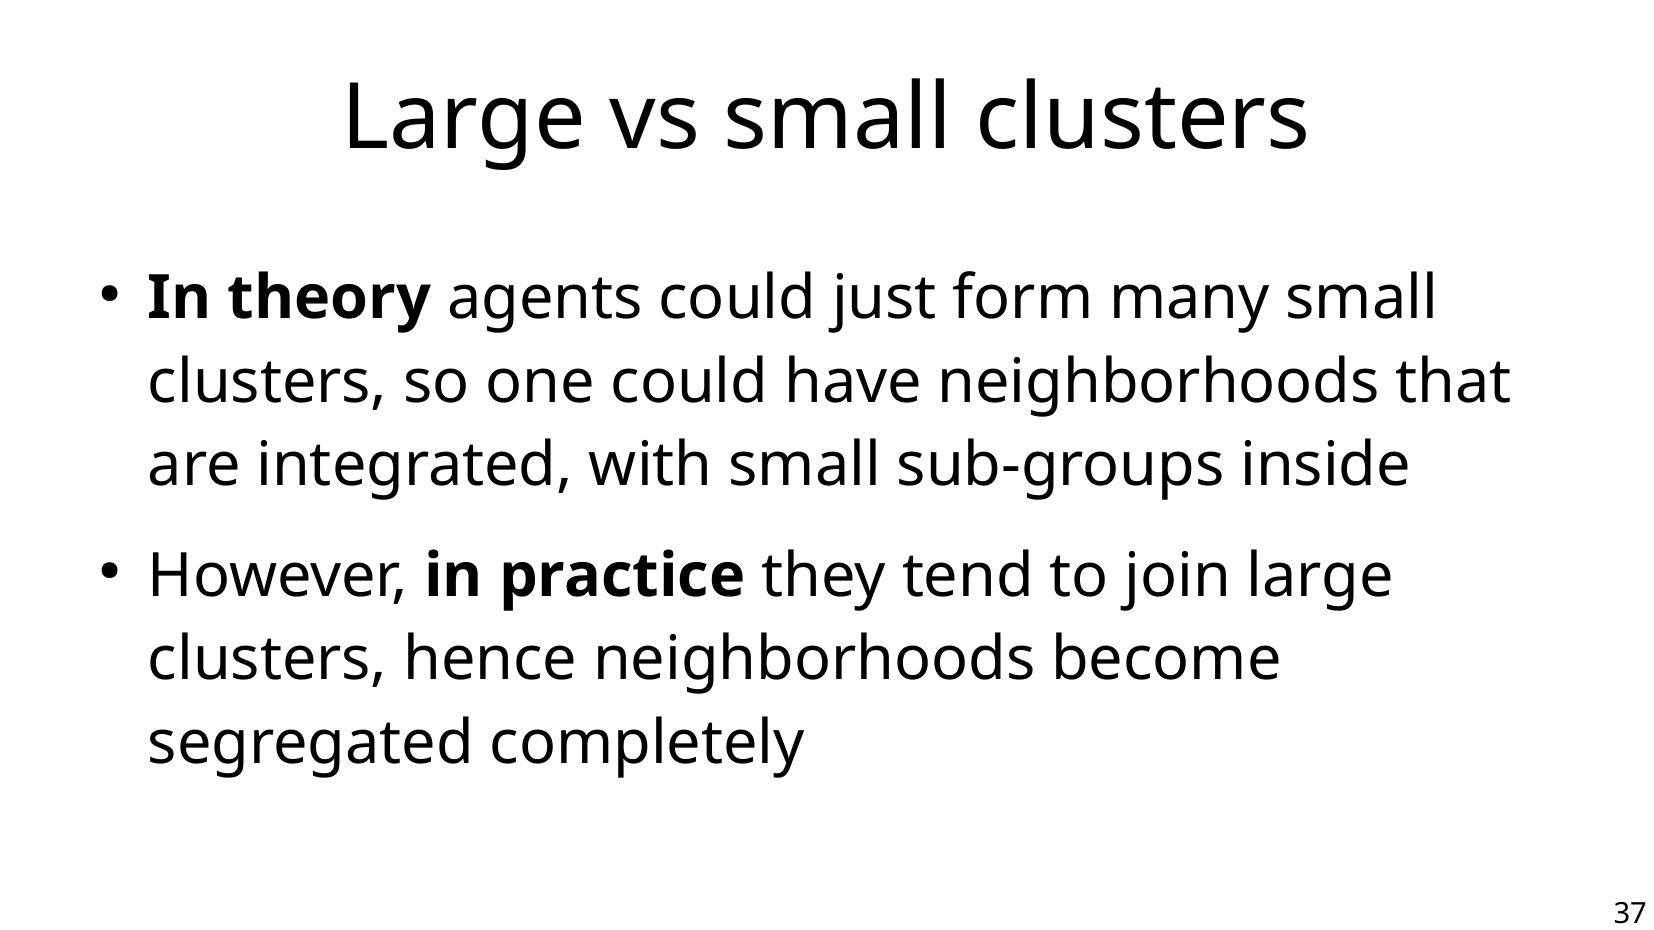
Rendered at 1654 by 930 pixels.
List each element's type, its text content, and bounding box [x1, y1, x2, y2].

list In theory agents could just form many small clusters, so one could have neighborhoods that are integrated, with small sub-groups inside However, in practice they tend to join large clusters, hence neighborhoods become segregated completely [82, 252, 1571, 793]
title Large vs small clusters [82, 1, 1571, 225]
